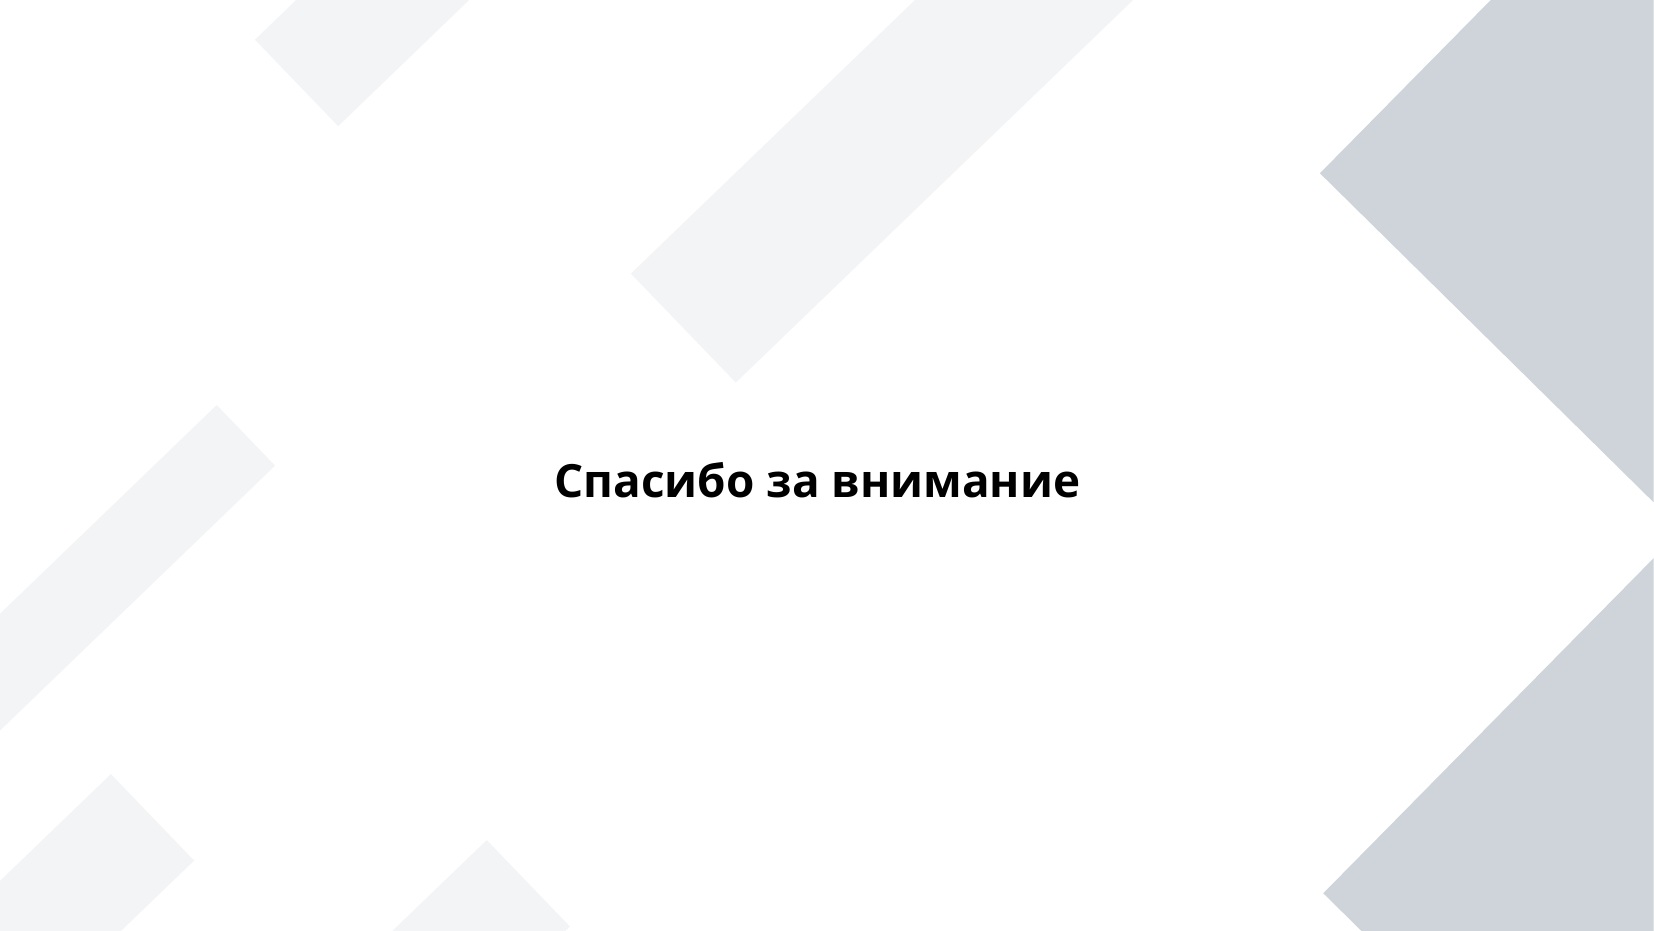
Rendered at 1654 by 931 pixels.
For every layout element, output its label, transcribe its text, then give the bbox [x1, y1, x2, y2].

text_box Спасибо за внимание [540, 441, 1201, 563]
